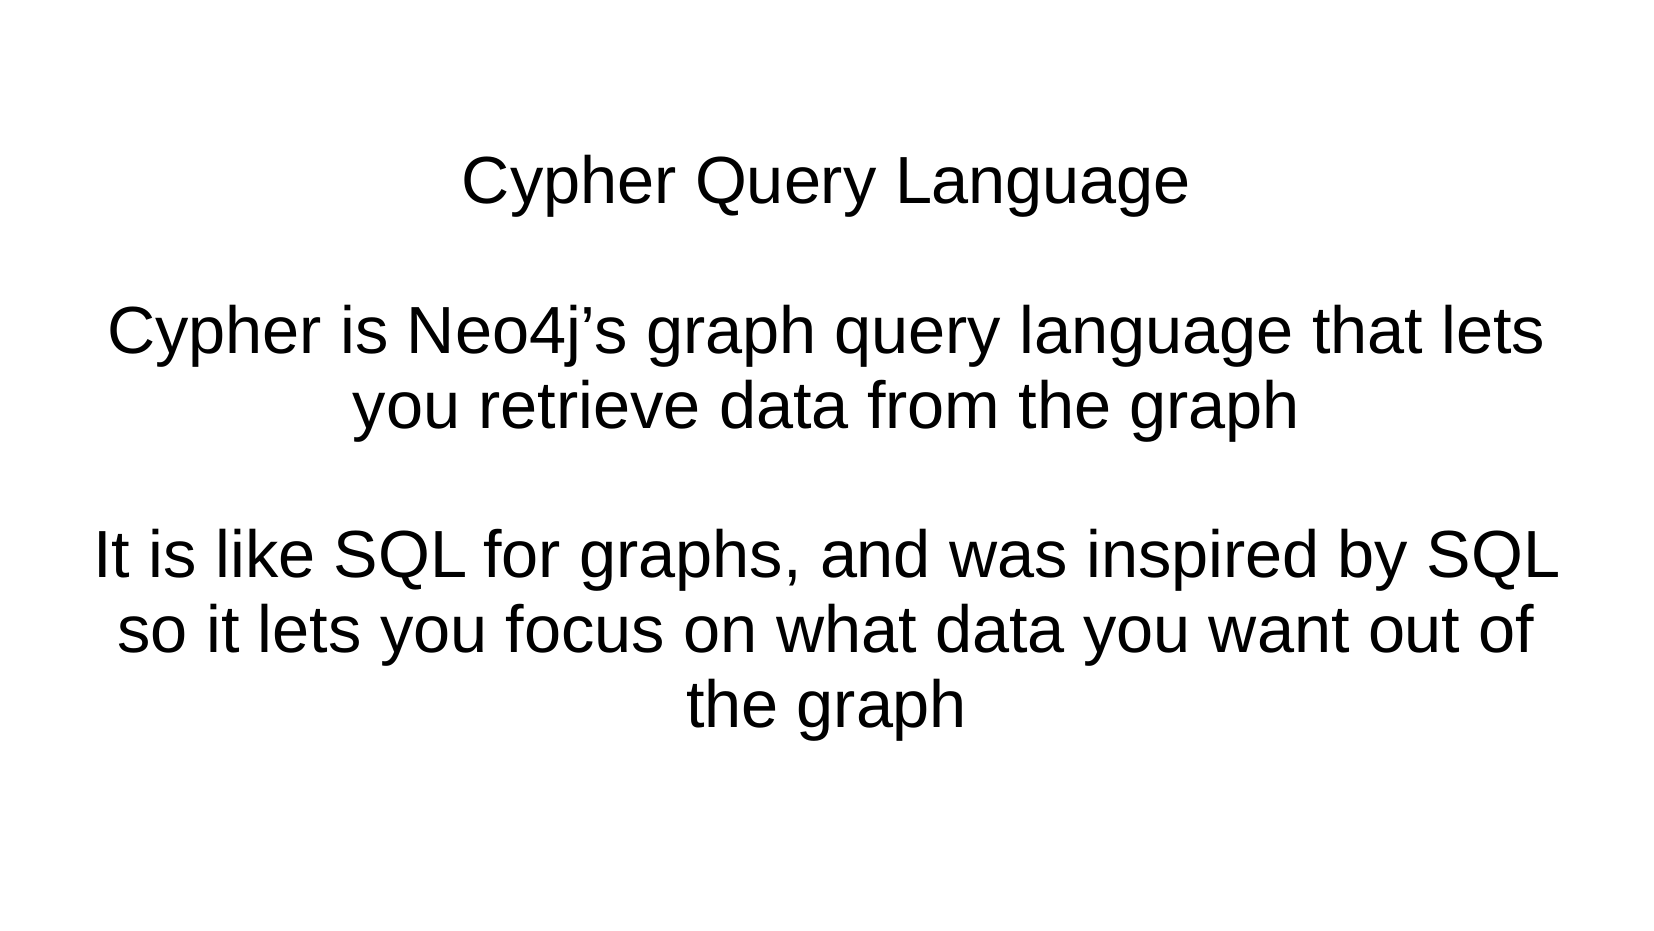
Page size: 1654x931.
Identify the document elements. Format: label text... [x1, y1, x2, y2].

subtitle Cypher Query Language Cypher is Neo4j’s graph query language that lets you retrieve data from the graph It is like SQL for graphs, and was inspired by SQL so it lets you focus on what data you want out of the graph [82, 60, 1571, 826]
